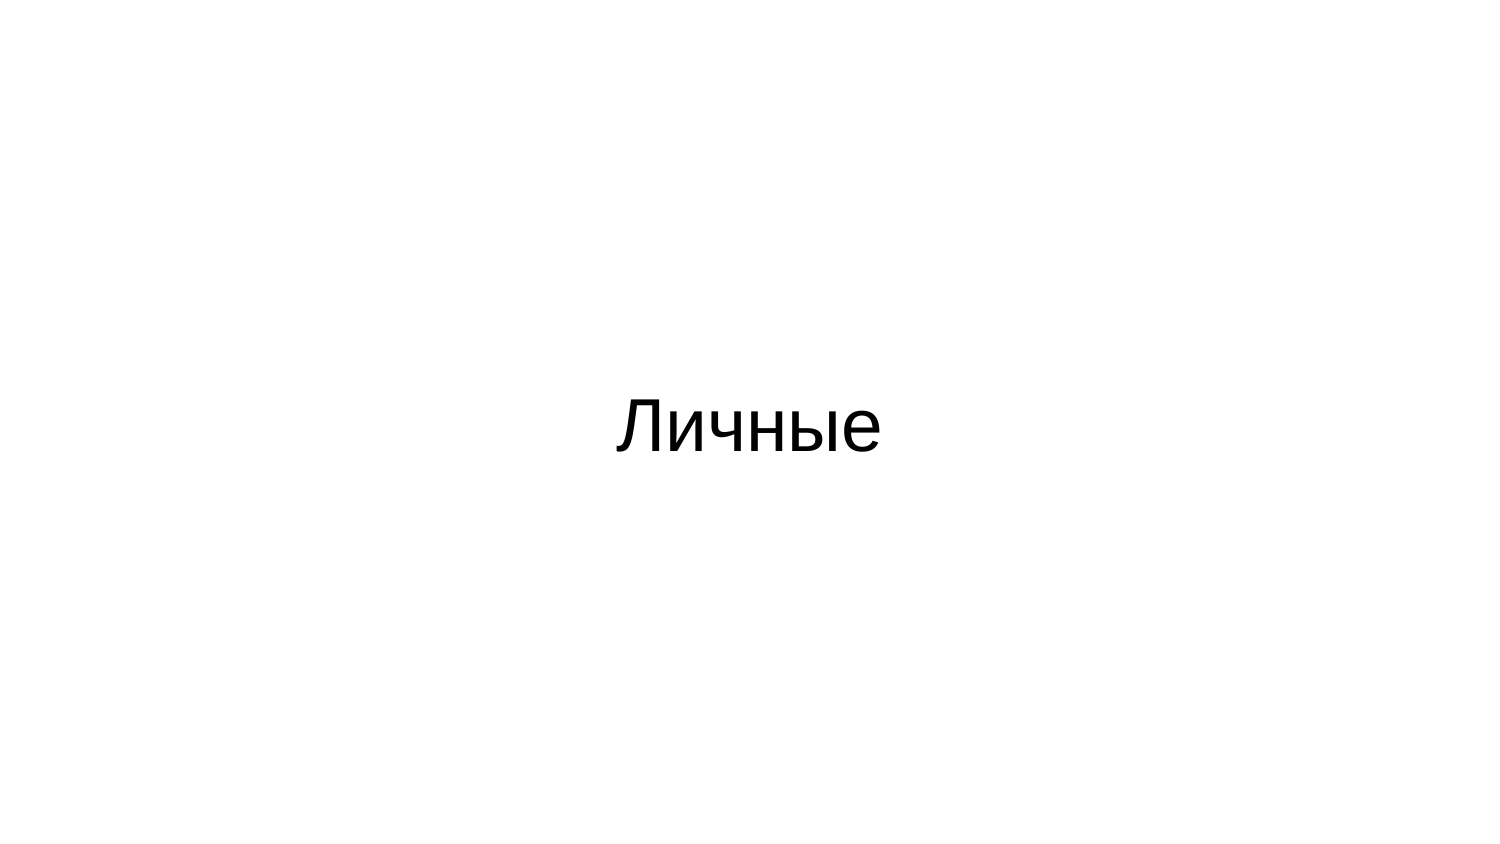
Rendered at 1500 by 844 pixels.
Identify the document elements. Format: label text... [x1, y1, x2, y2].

title Личные [51, 352, 1449, 491]
